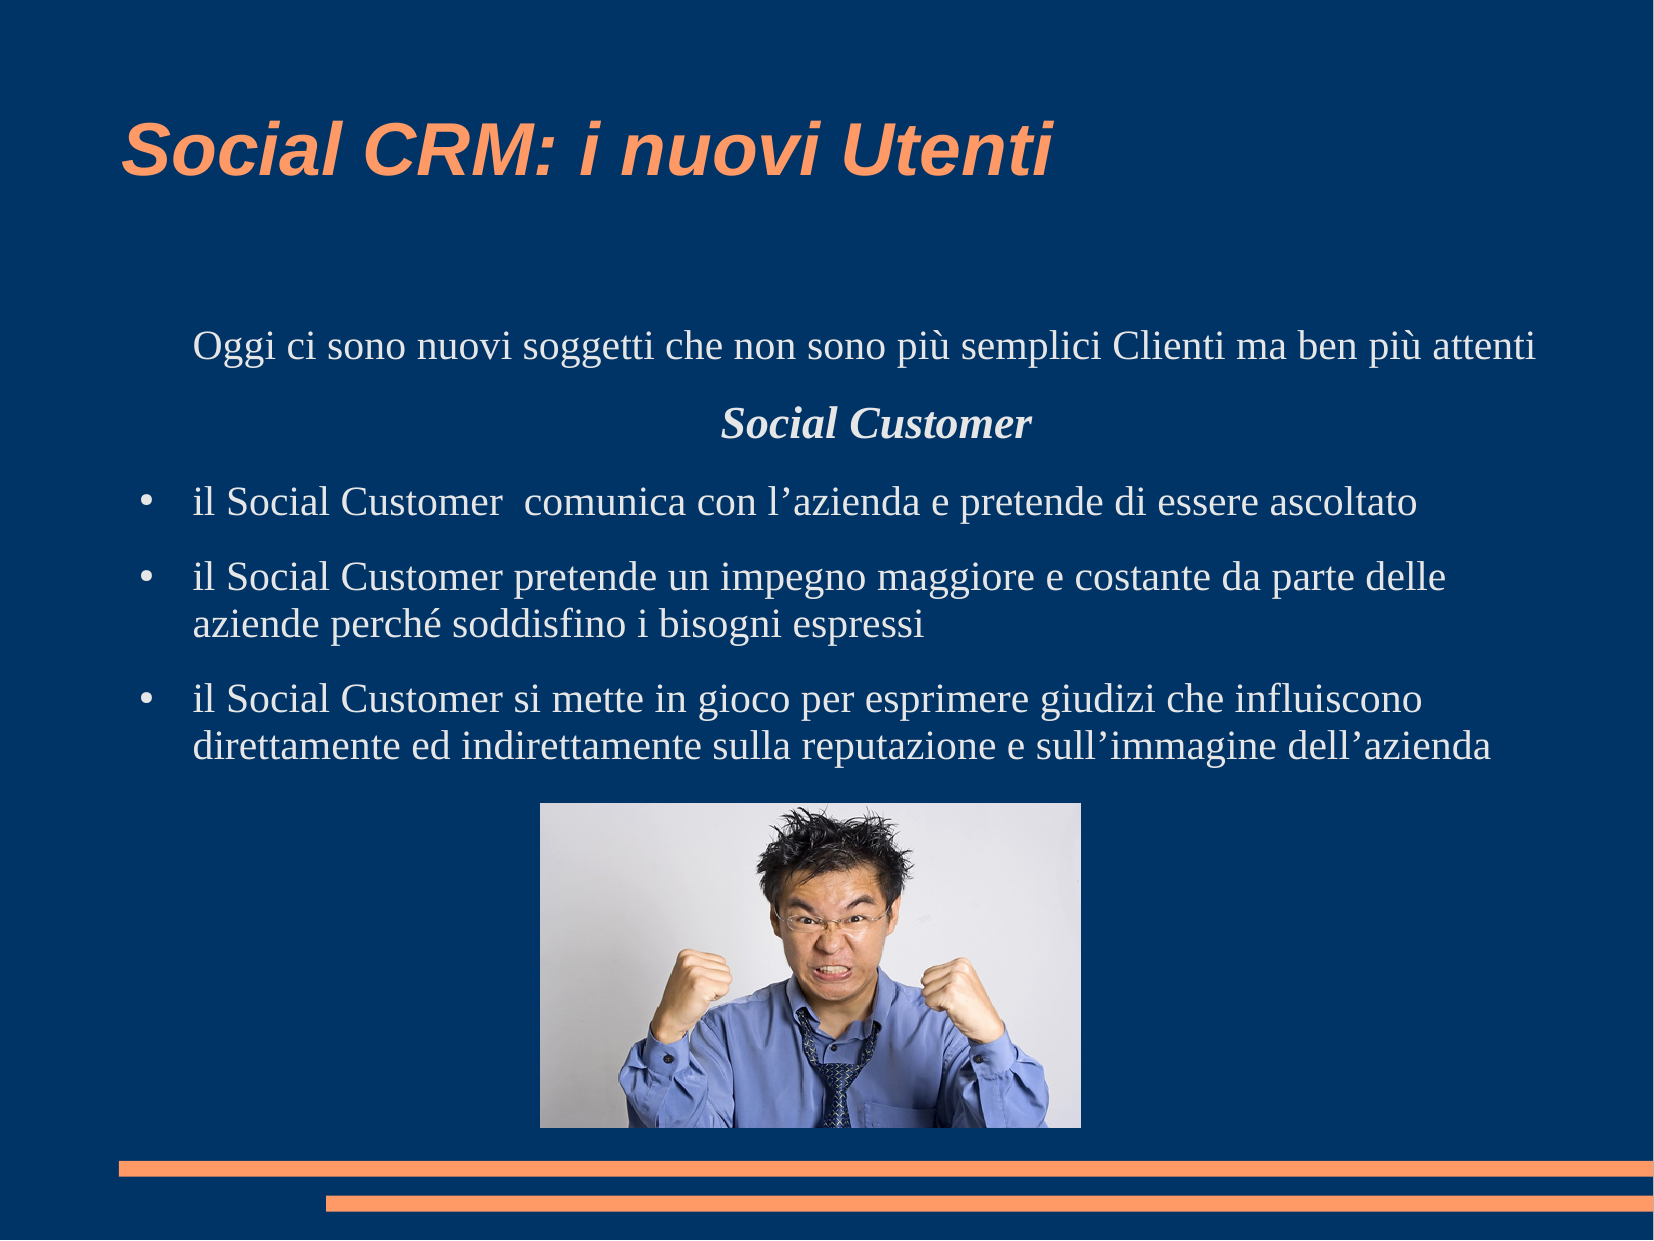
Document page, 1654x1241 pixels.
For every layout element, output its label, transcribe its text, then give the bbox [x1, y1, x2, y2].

picture [540, 803, 1081, 1128]
title Social CRM: i nuovi Utenti [121, 46, 1534, 254]
list Oggi ci sono nuovi soggetti che non sono più semplici Clienti ma ben più attenti Social Customer il Social Customer comunica con l’azienda e pretende di essere ascoltato il Social Customer pretende un impegno maggiore e costante da parte delle aziende perché soddisfino i bisogni espressi il Social Customer si mette in gioco per esprimere giudizi che influiscono direttamente ed indirettamente sulla reputazione e sull’immagine dell’azienda [121, 322, 1561, 1132]
